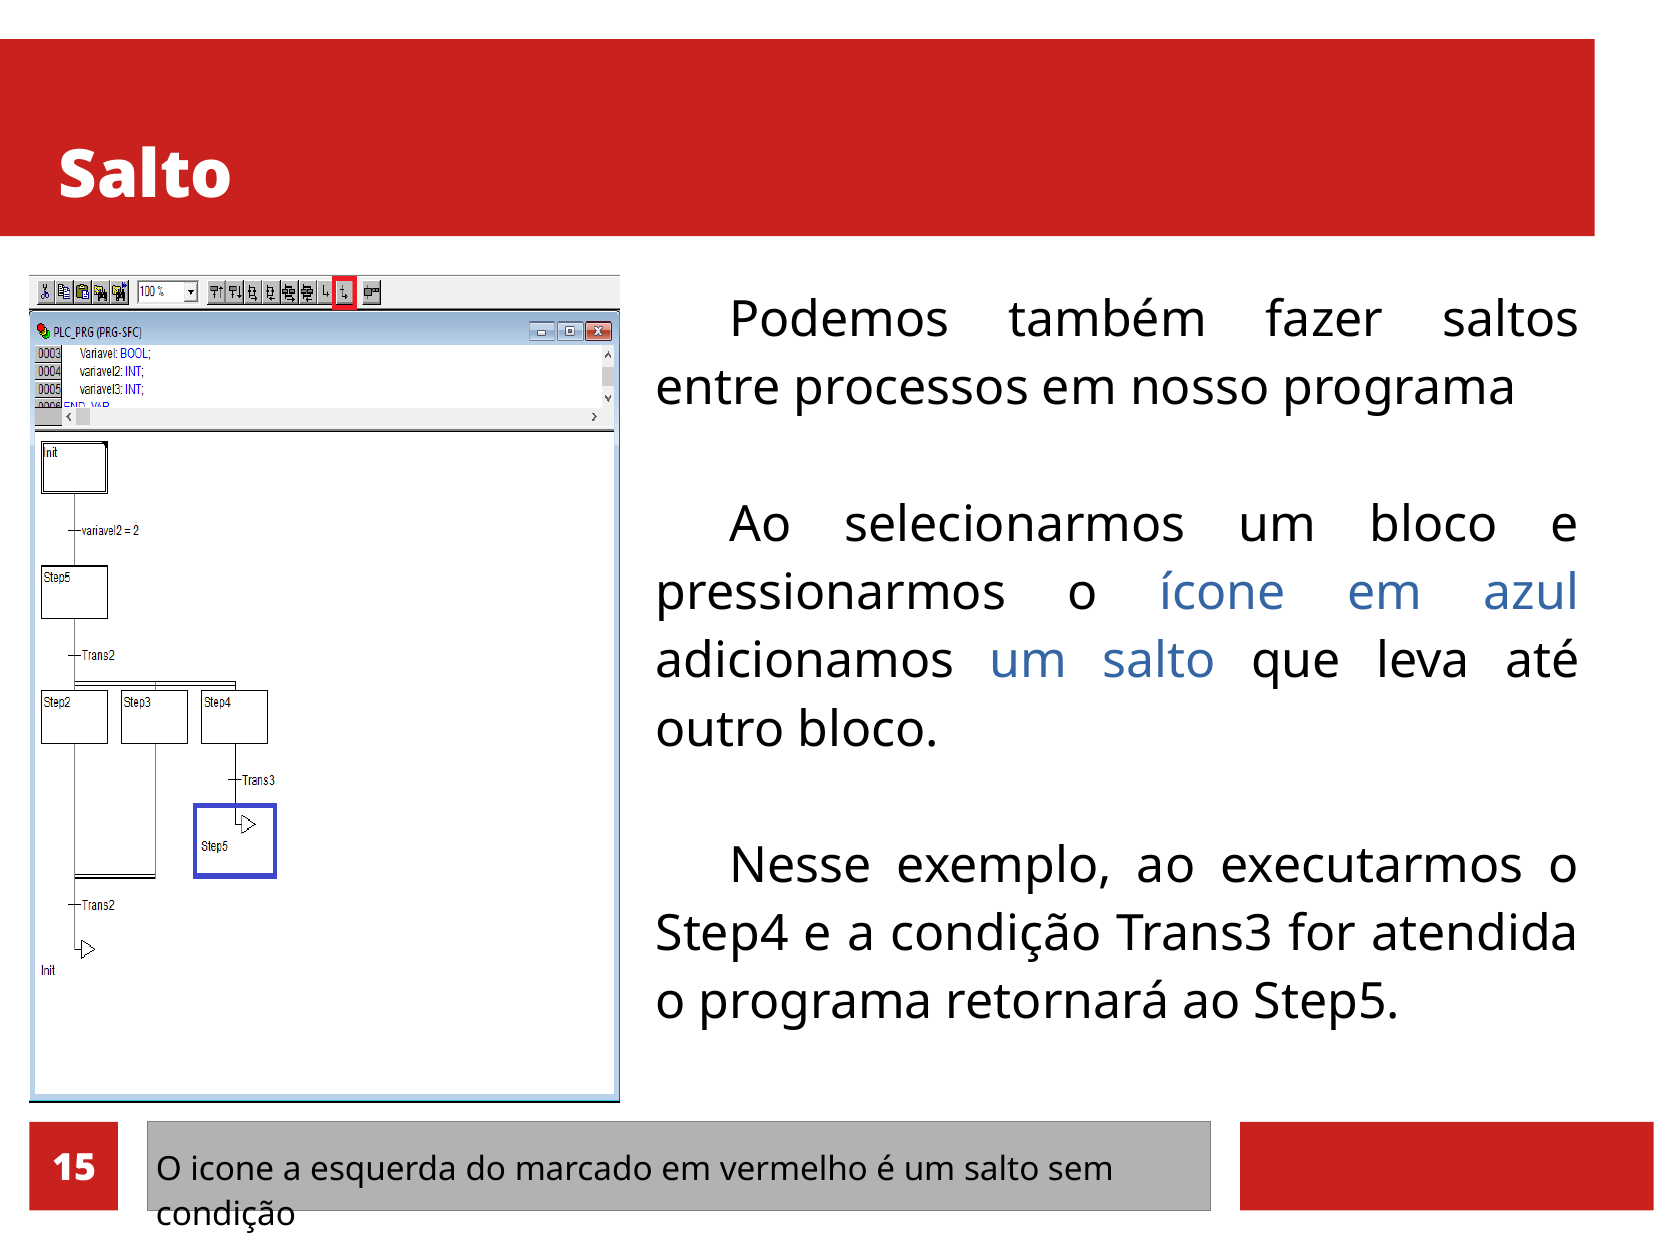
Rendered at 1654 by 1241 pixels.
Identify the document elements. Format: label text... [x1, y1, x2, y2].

picture [29, 274, 620, 1103]
text_box O icone a esquerda do marcado em vermelho é um salto sem condição [141, 1137, 1148, 1213]
text_box Podemos também fazer saltos entre processos em nosso programa Ao selecionarmos um bloco e pressionarmos o ícone em azul adicionamos um salto que leva até outro bloco. Nesse exemplo, ao executarmos o Step4 e a condição Trans3 for atendida o programa retornará ao Step5. [640, 275, 1595, 1241]
title Salto [58, 58, 1595, 217]
